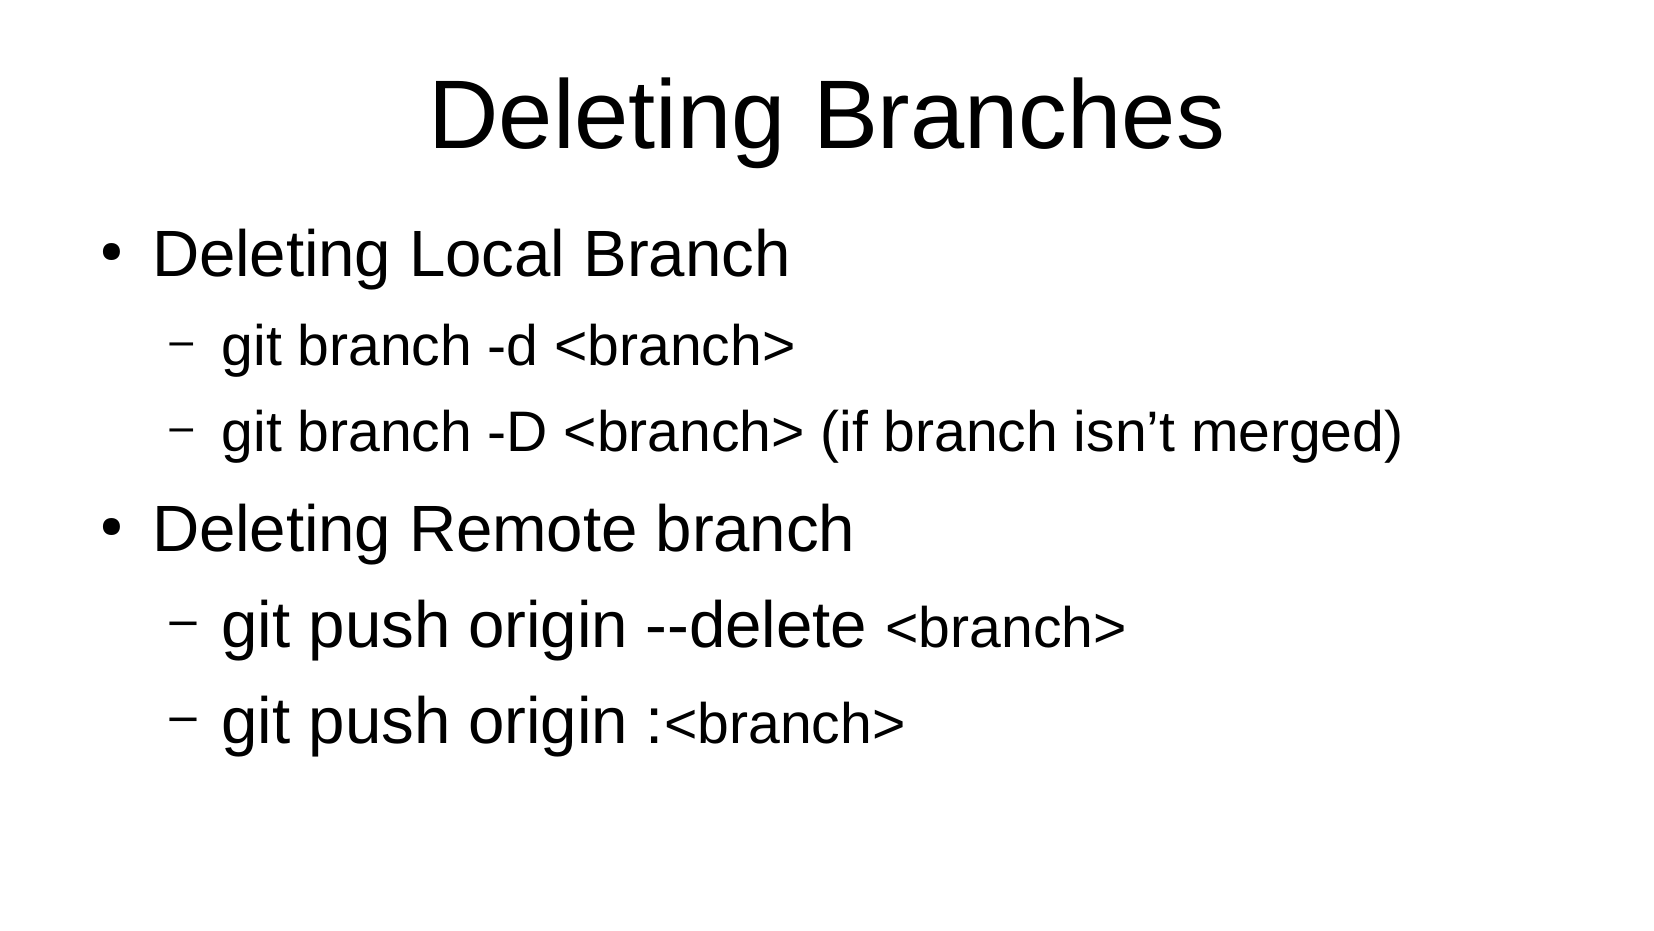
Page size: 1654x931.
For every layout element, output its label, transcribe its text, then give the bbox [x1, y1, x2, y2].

title Deleting Branches [82, 37, 1571, 193]
list Deleting Local Branch git branch -d <branch> git branch -D <branch> (if branch isn’t merged) Deleting Remote branch git push origin --delete <branch> git push origin :<branch> [82, 217, 1571, 757]
